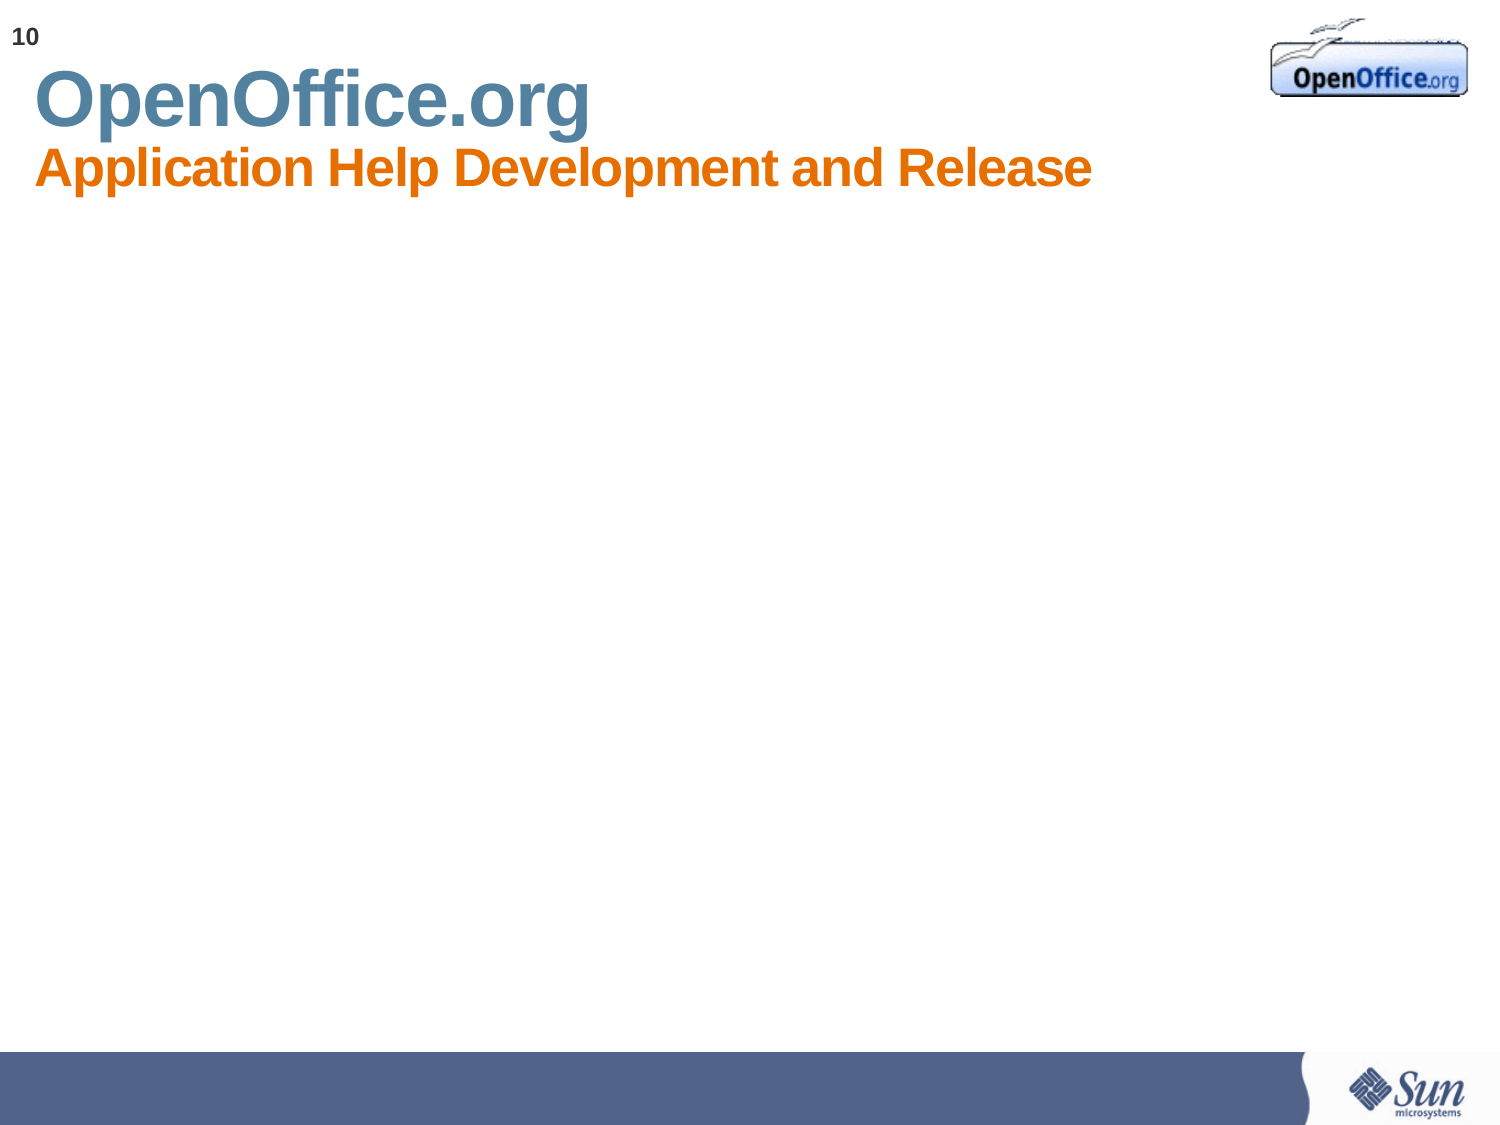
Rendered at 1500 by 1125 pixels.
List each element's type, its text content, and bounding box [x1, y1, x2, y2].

title OpenOffice.org Application Help Development and Release [34, 63, 1262, 207]
picture [1269, 17, 1470, 97]
picture [0, 1052, 1500, 1125]
